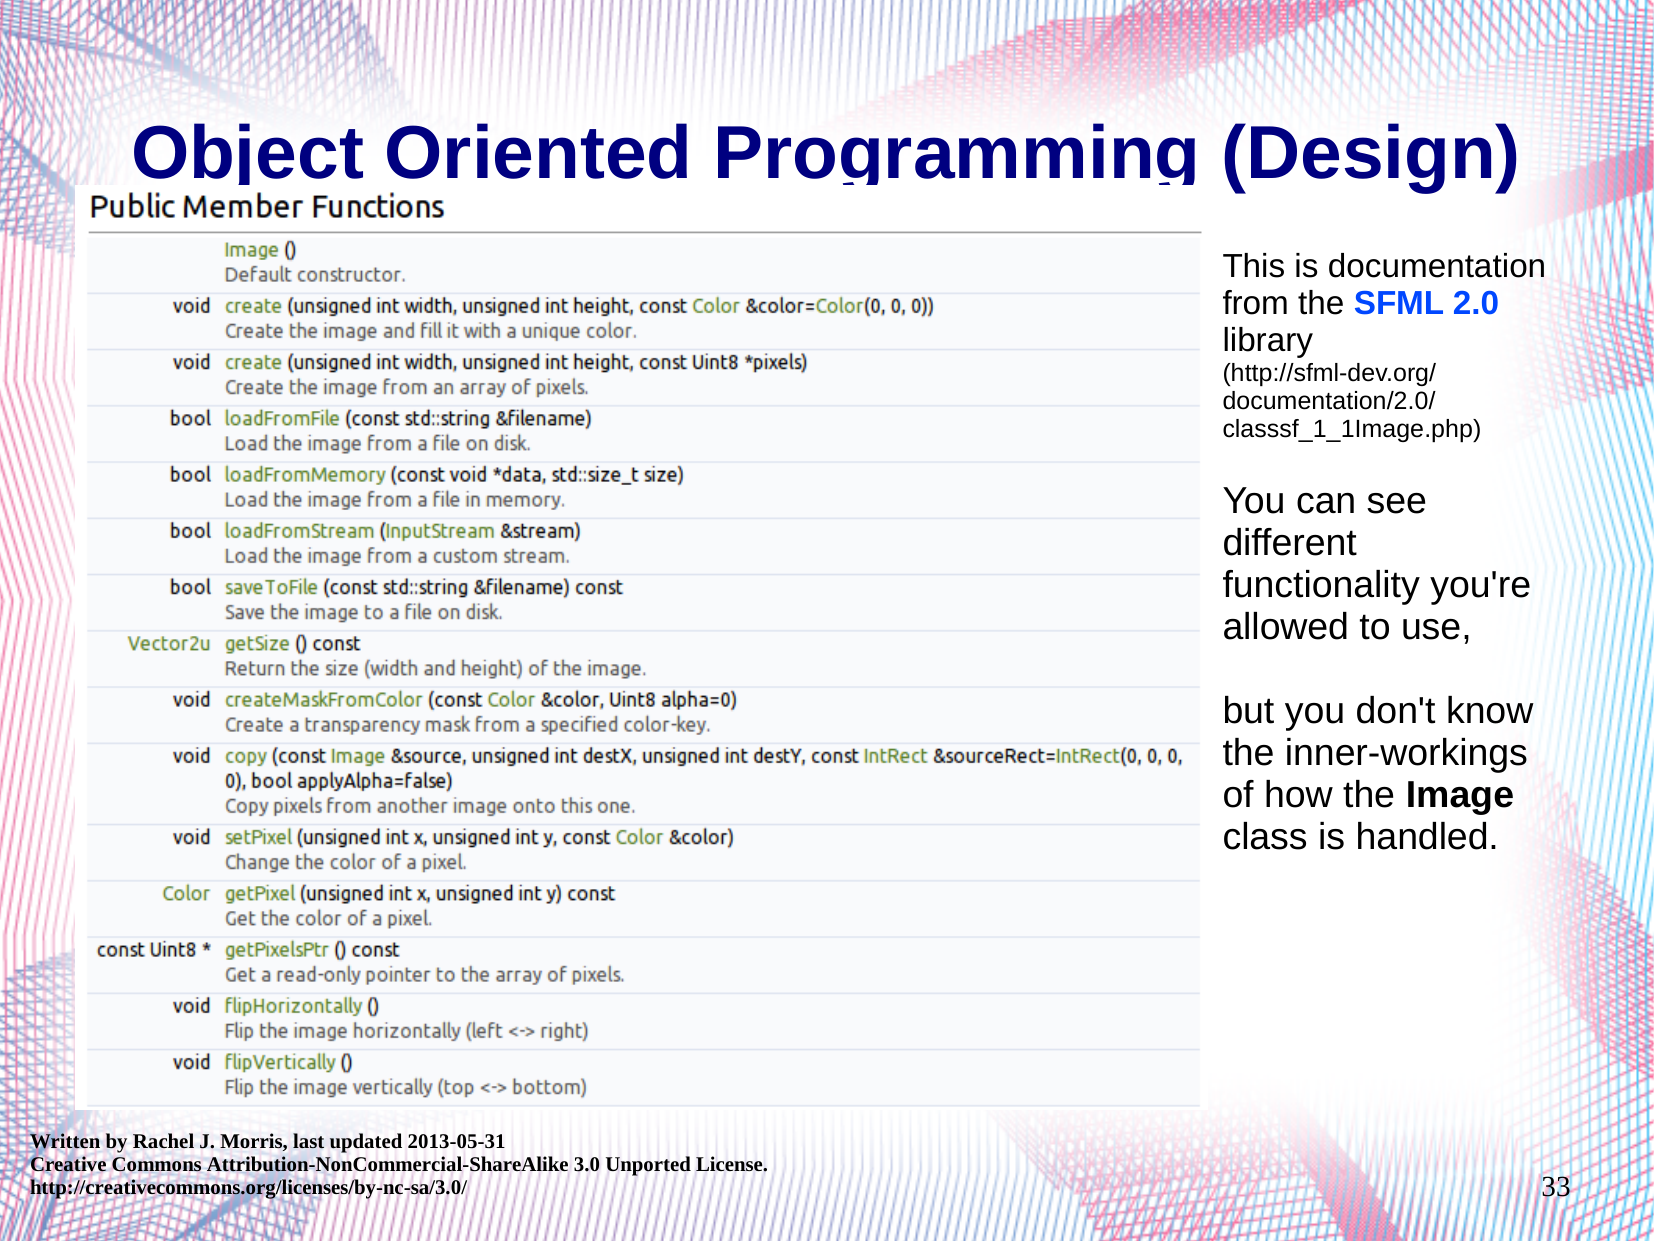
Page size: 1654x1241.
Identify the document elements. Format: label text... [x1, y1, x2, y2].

picture [0, 0, 1654, 1241]
text_box This is documentation from the SFML 2.0 library (http://sfml-dev.org/documentation/2.0/classsf_1_1Image.php) You can see different functionality you're allowed to use, but you don't know the inner-workings of how the Image class is handled. [1207, 240, 1576, 865]
title Object Oriented Programming (Design) [82, 49, 1571, 240]
